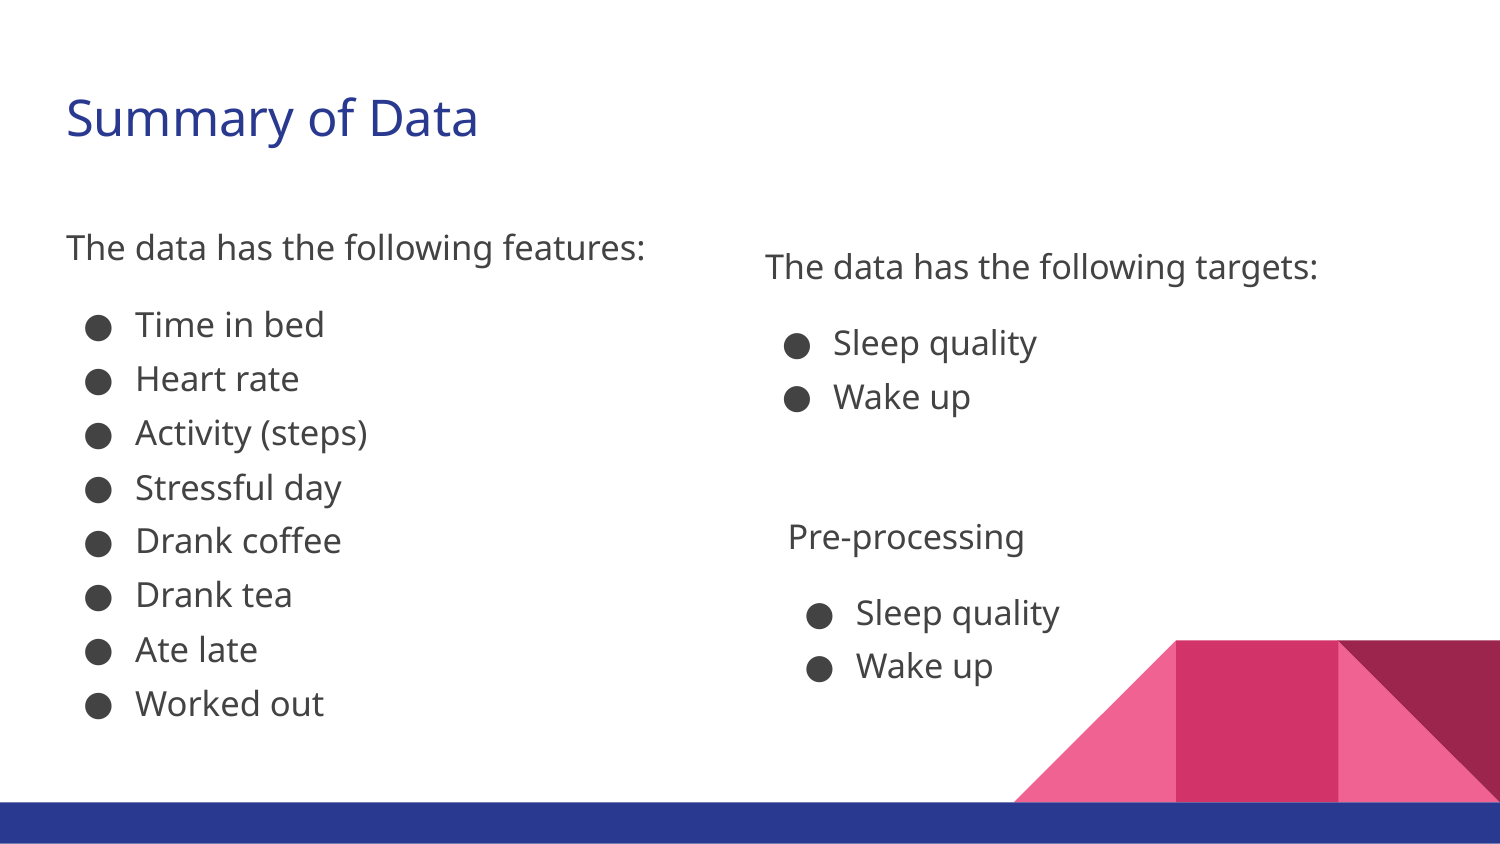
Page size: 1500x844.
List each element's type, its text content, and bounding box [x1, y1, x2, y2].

list The data has the following features: Time in bed Heart rate Activity (steps) Stressful day Drank coffee Drank tea Ate late Worked out [51, 201, 700, 750]
title Summary of Data [51, 67, 1449, 167]
list The data has the following targets: Sleep quality Wake up [750, 221, 1399, 437]
list Pre-processing Sleep quality Wake up [772, 491, 1422, 707]
